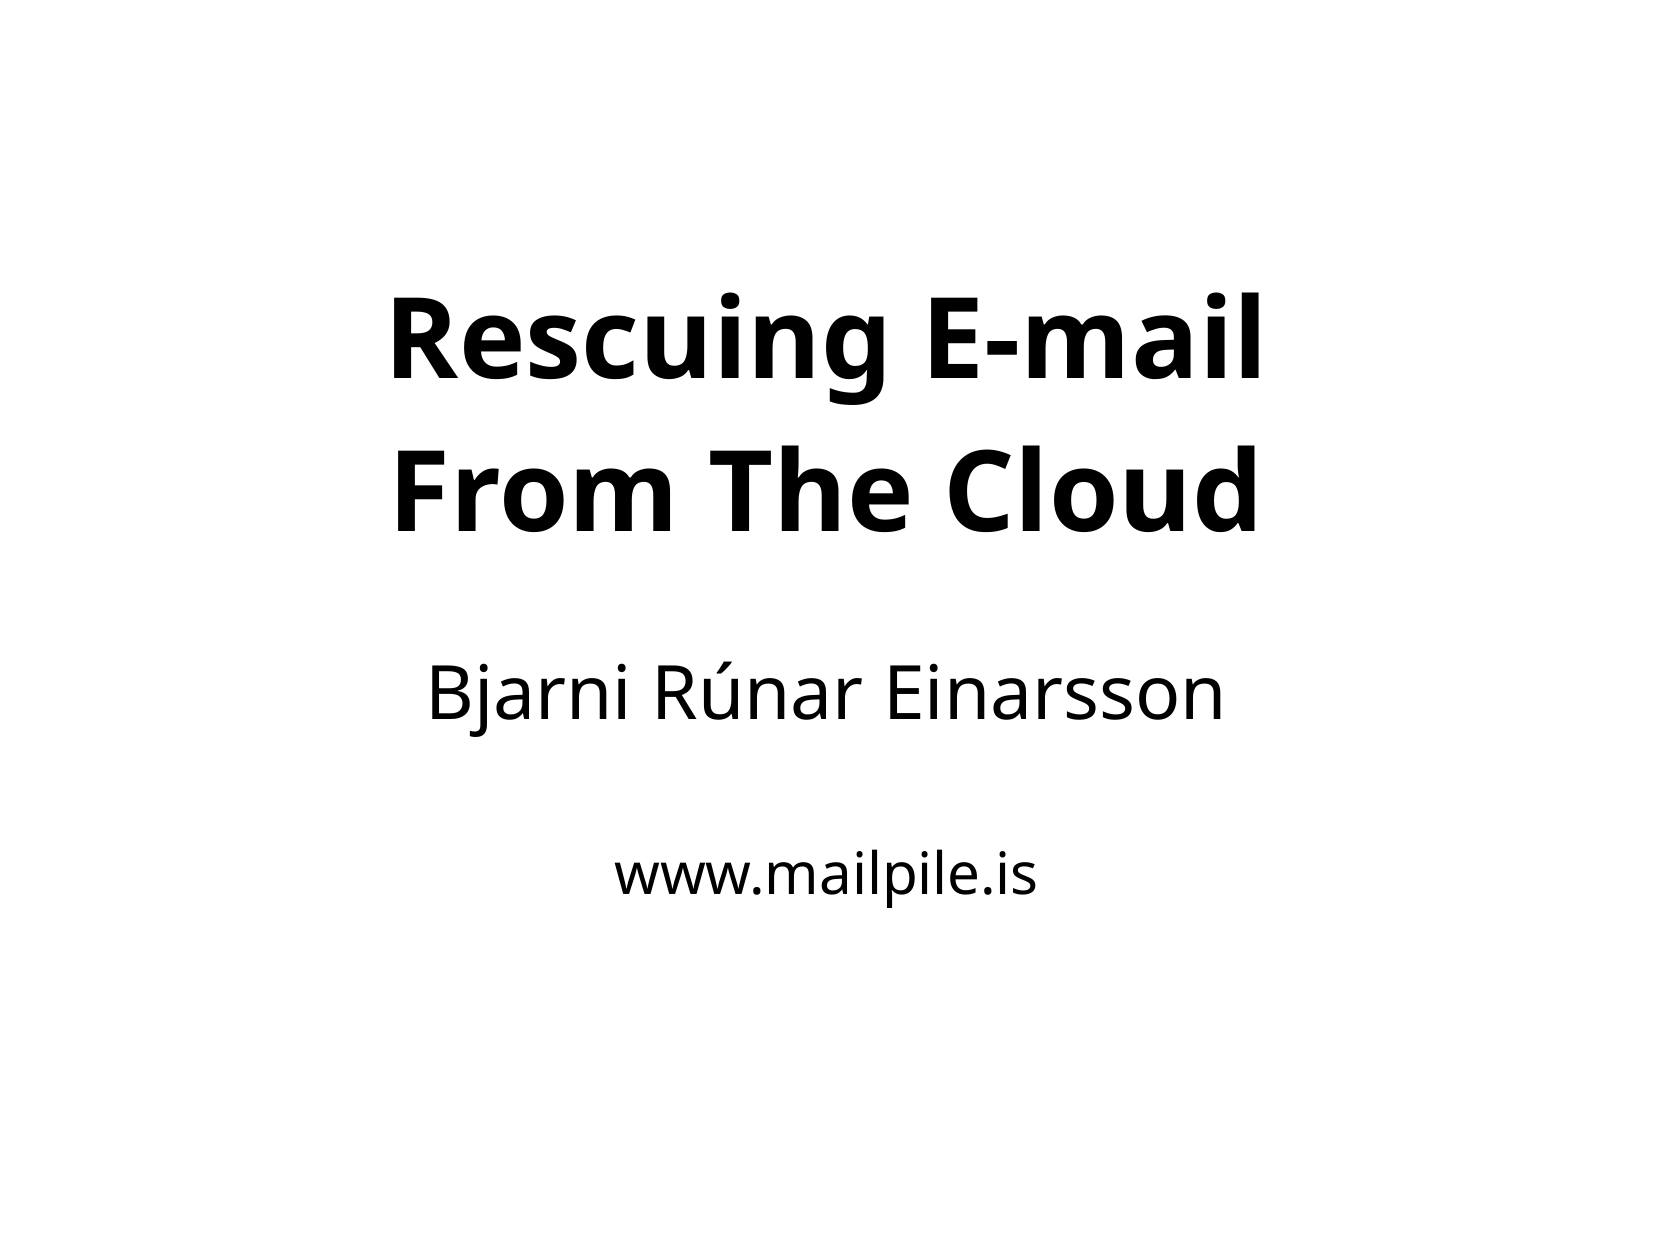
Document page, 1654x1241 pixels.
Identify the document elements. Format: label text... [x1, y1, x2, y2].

subtitle Rescuing E-mail From The Cloud Bjarni Rúnar Einarsson www.mailpile.is [82, 105, 1571, 1066]
